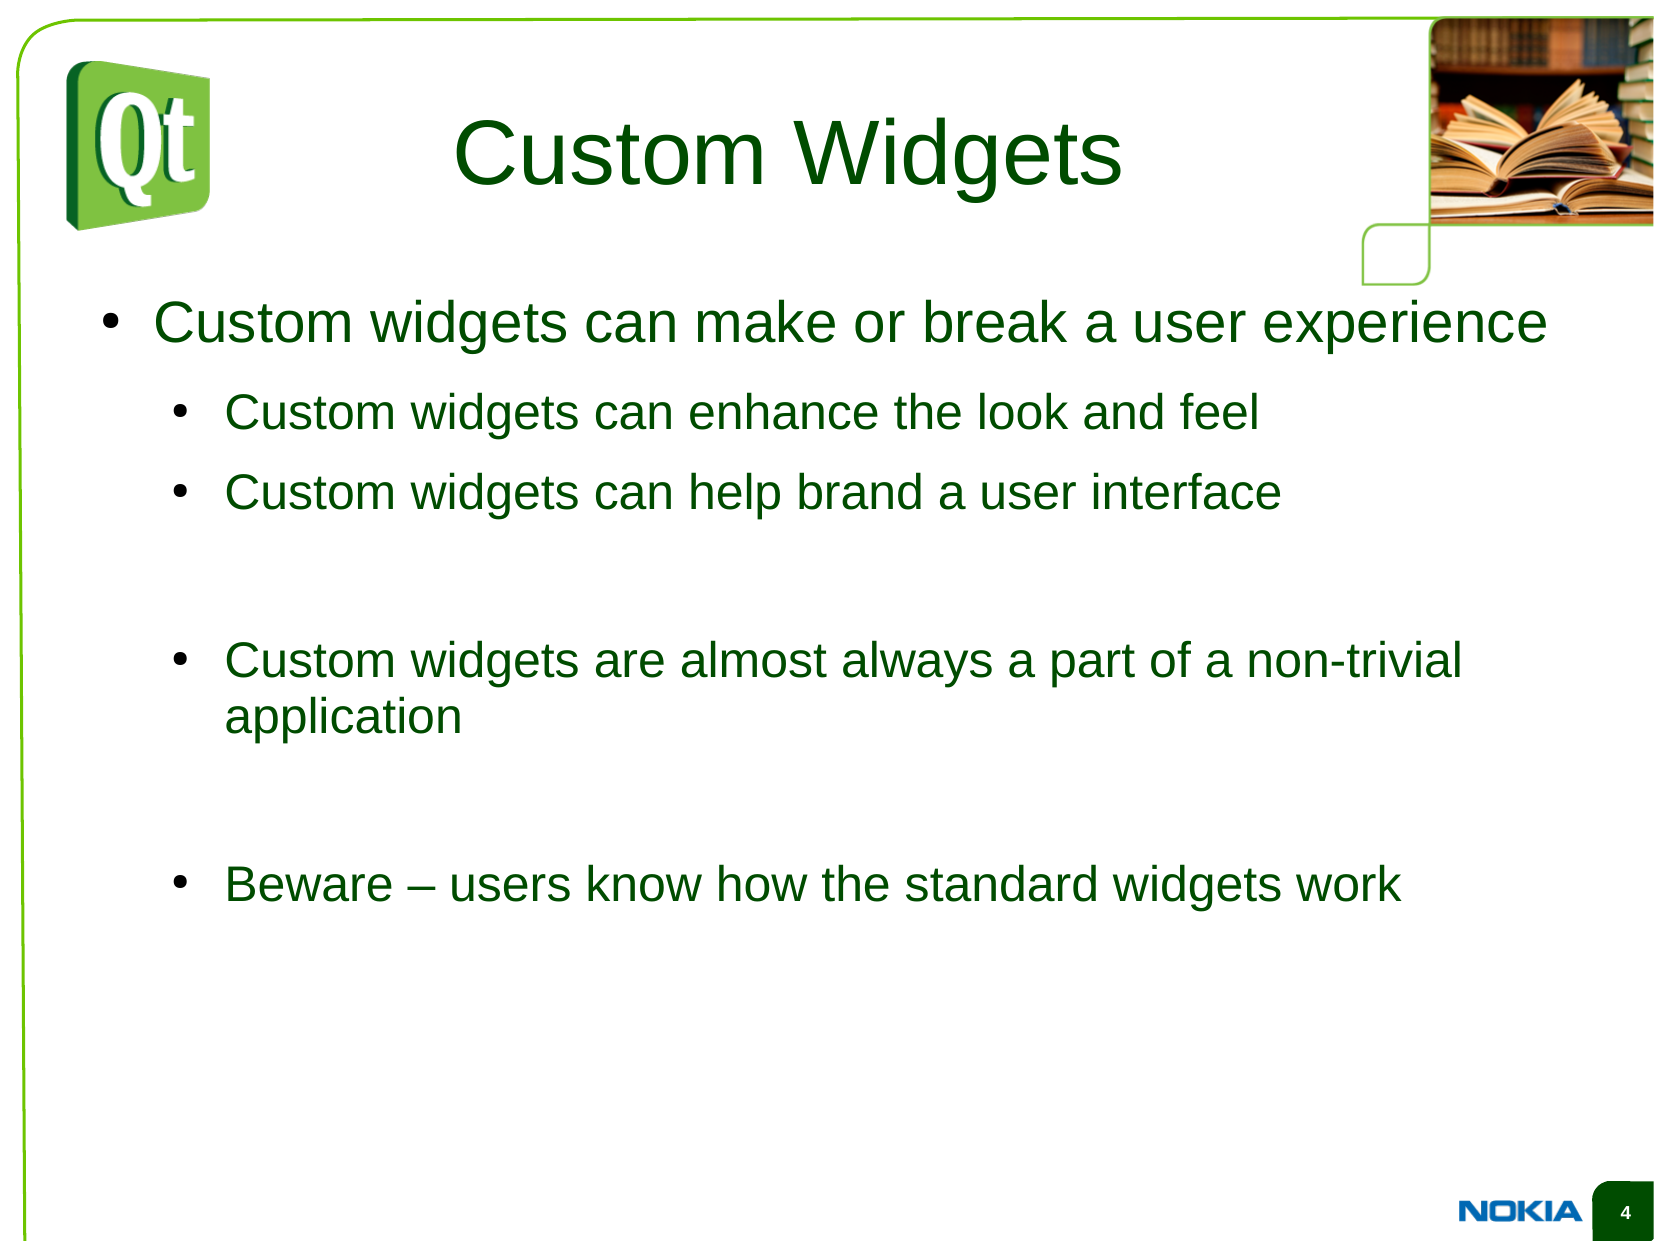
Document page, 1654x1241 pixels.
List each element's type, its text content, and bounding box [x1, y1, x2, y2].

title Custom Widgets [251, 49, 1327, 257]
picture [66, 61, 210, 231]
picture [1338, 5, 1654, 306]
picture [1459, 1200, 1583, 1222]
list Custom widgets can make or break a user experience Custom widgets can enhance the look and feel Custom widgets can help brand a user interface Custom widgets are almost always a part of a non-trivial application Beware – users know how the standard widgets work [82, 290, 1571, 1094]
